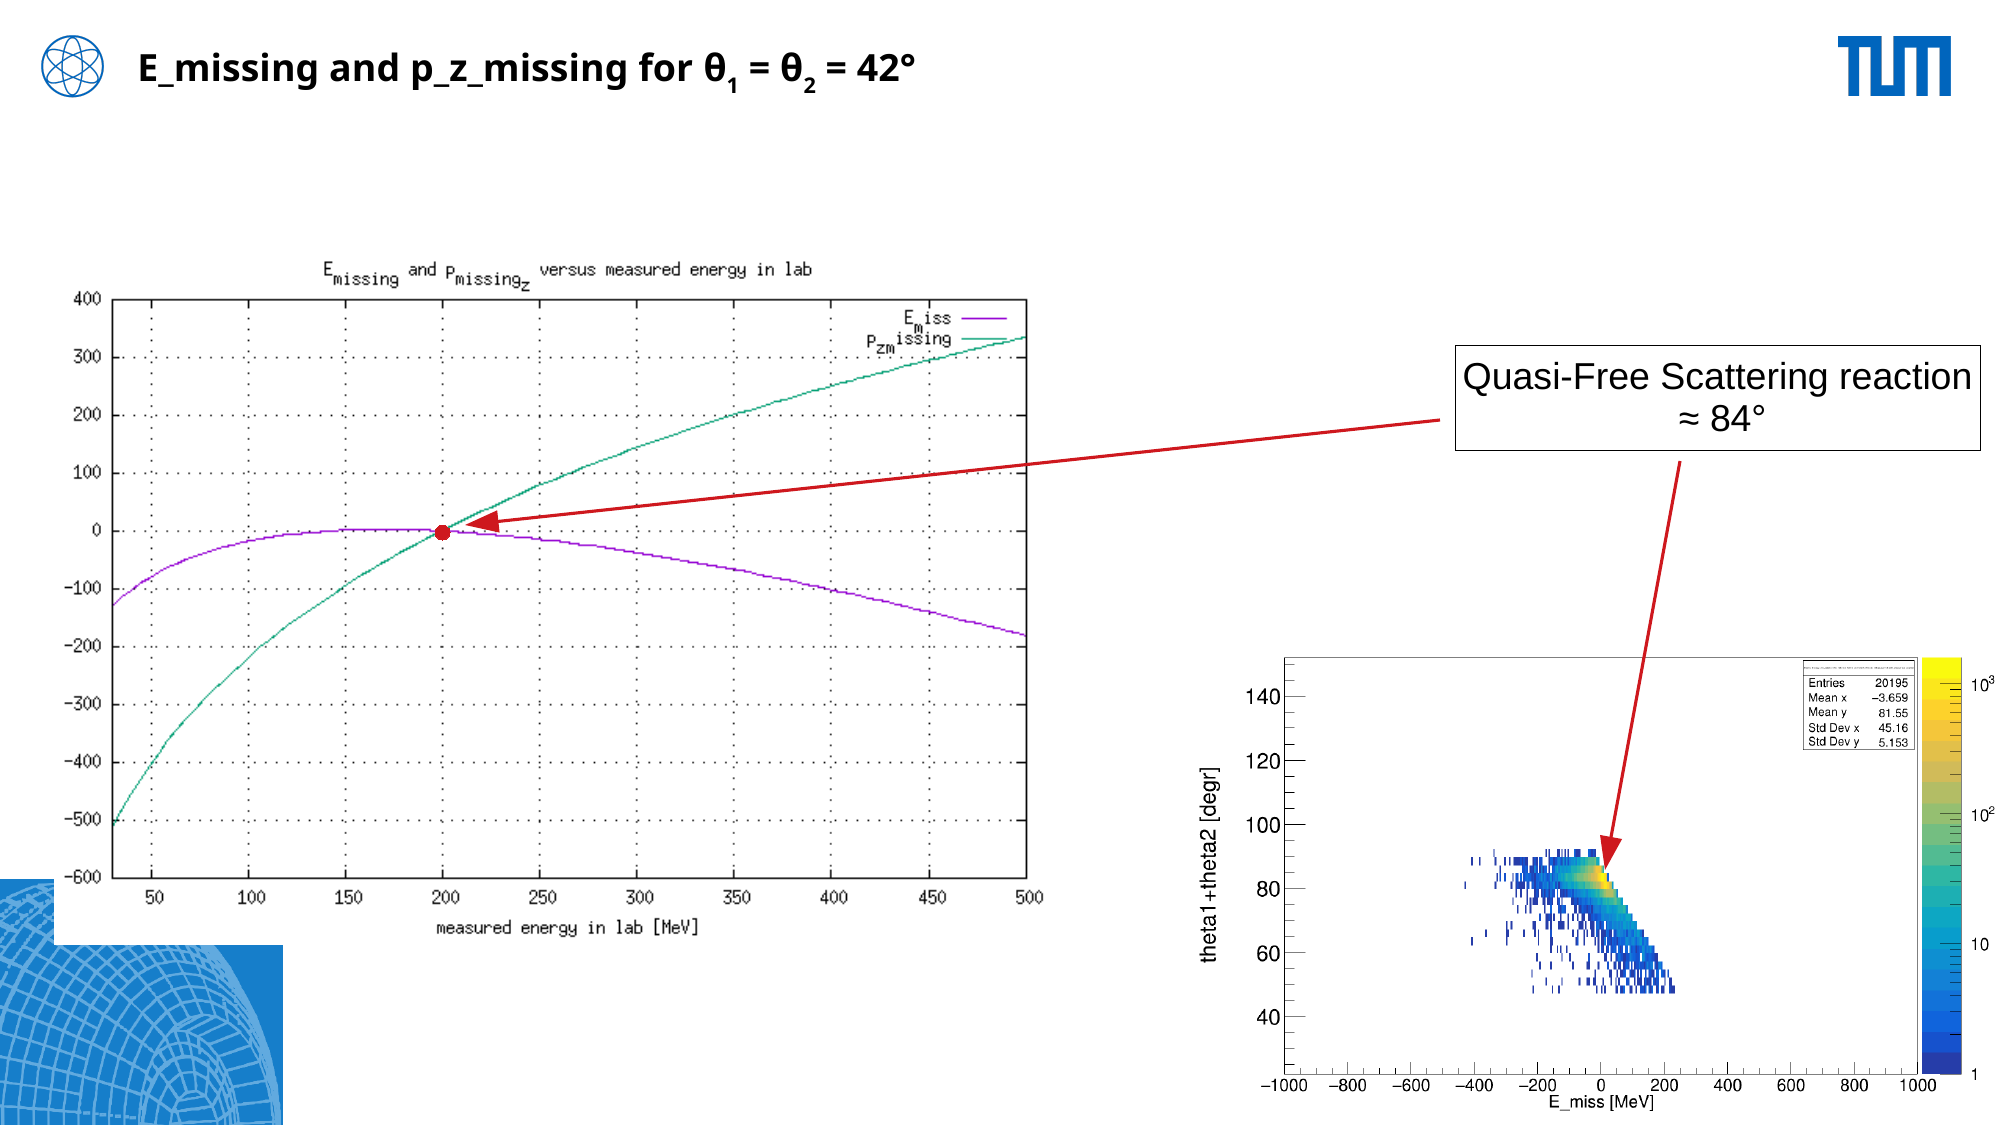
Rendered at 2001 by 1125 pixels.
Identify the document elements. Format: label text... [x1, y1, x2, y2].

text_box [435, 525, 451, 541]
picture [1182, 644, 1996, 1119]
text_box Quasi-Free Scattering reaction ≈ 84° [1455, 345, 1981, 451]
picture [36, 30, 108, 101]
picture [0, 243, 1051, 1125]
picture [1838, 36, 1951, 96]
title E_missing and p_z_missing for θ1 = θ2 = 42° [137, 32, 1809, 109]
